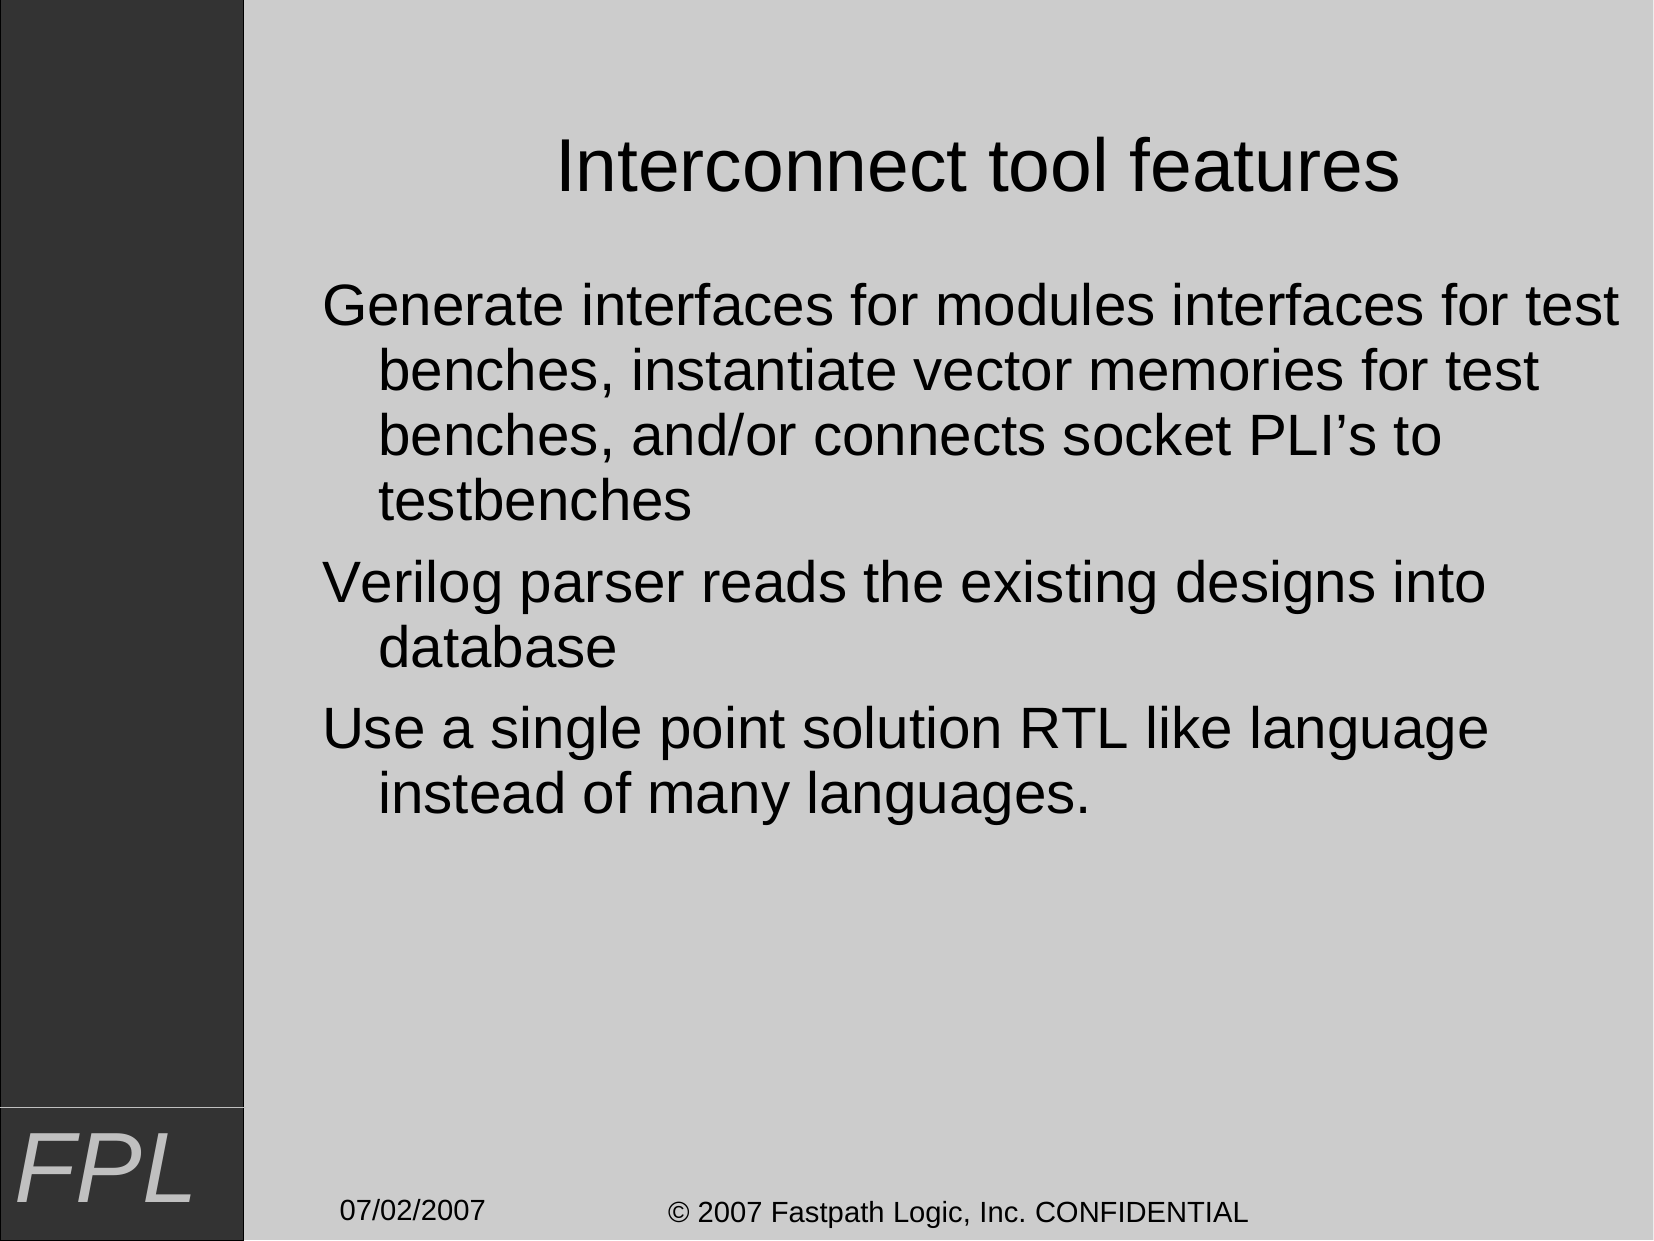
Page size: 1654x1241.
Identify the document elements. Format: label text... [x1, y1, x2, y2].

list Generate interfaces for modules interfaces for test benches, instantiate vector memories for test benches, and/or connects socket PLI’s to testbenches Verilog parser reads the existing designs into database Use a single point solution RTL like language instead of many languages. [322, 272, 1635, 1179]
title Interconnect tool features [427, 57, 1530, 272]
